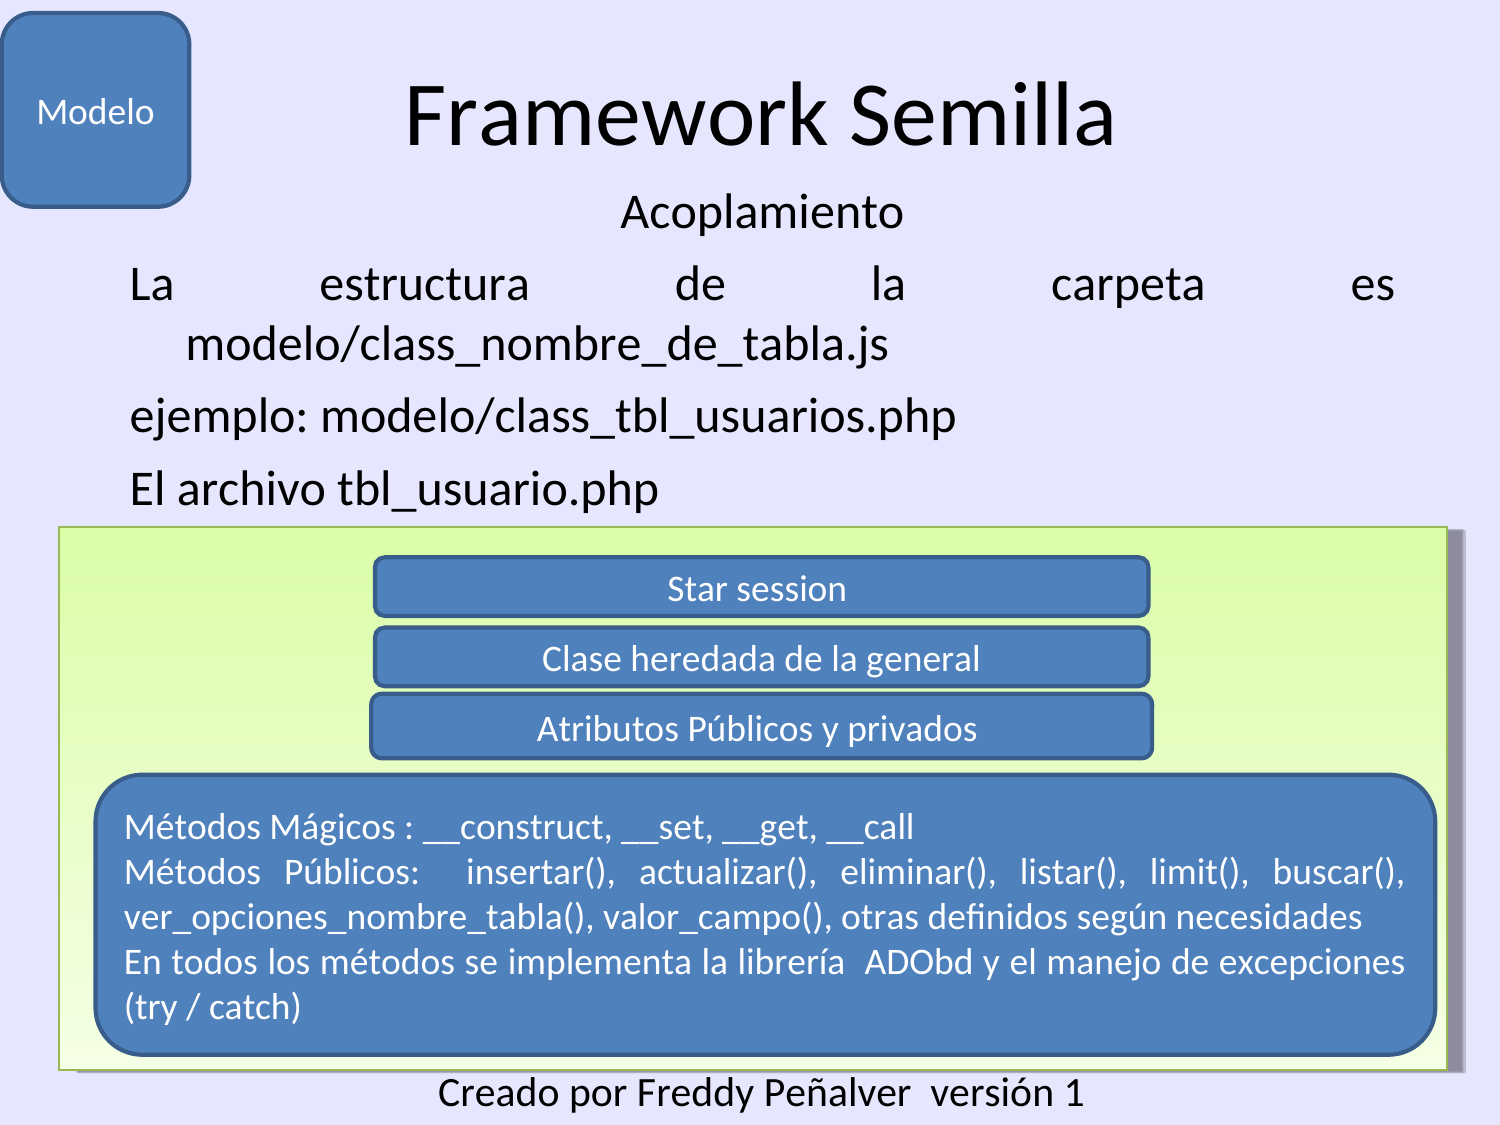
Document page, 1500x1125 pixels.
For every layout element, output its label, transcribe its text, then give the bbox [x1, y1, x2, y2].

text_box Creado por Freddy Peñalver versión 1 [58, 1054, 1465, 1125]
text_box [1402, 527, 1447, 1054]
text_box Acoplamiento La estructura de la carpeta es modelo/class_nombre_de_tabla.js ejemplo: modelo/class_tbl_usuarios.php El archivo tbl_usuario.php [114, 183, 1411, 783]
text_box Atributos Públicos y privados [371, 693, 1153, 759]
text_box Modelo [1, 12, 190, 207]
text_box Star session [374, 557, 1149, 616]
text_box Métodos Mágicos : __construct, __set, __get, __call Métodos Públicos: insertar(), actualizar(), eliminar(), listar(), limit(), buscar(), ver_opciones_nombre_tabla(), valor_campo(), otras definidos según necesidades En todos los métodos se implementa la librería ADObd y el manejo de excepciones (try / catch) [95, 774, 1436, 1055]
text_box Framework Semilla [189, 35, 1465, 183]
text_box [59, 527, 129, 1054]
text_box Clase heredada de la general [374, 627, 1149, 687]
